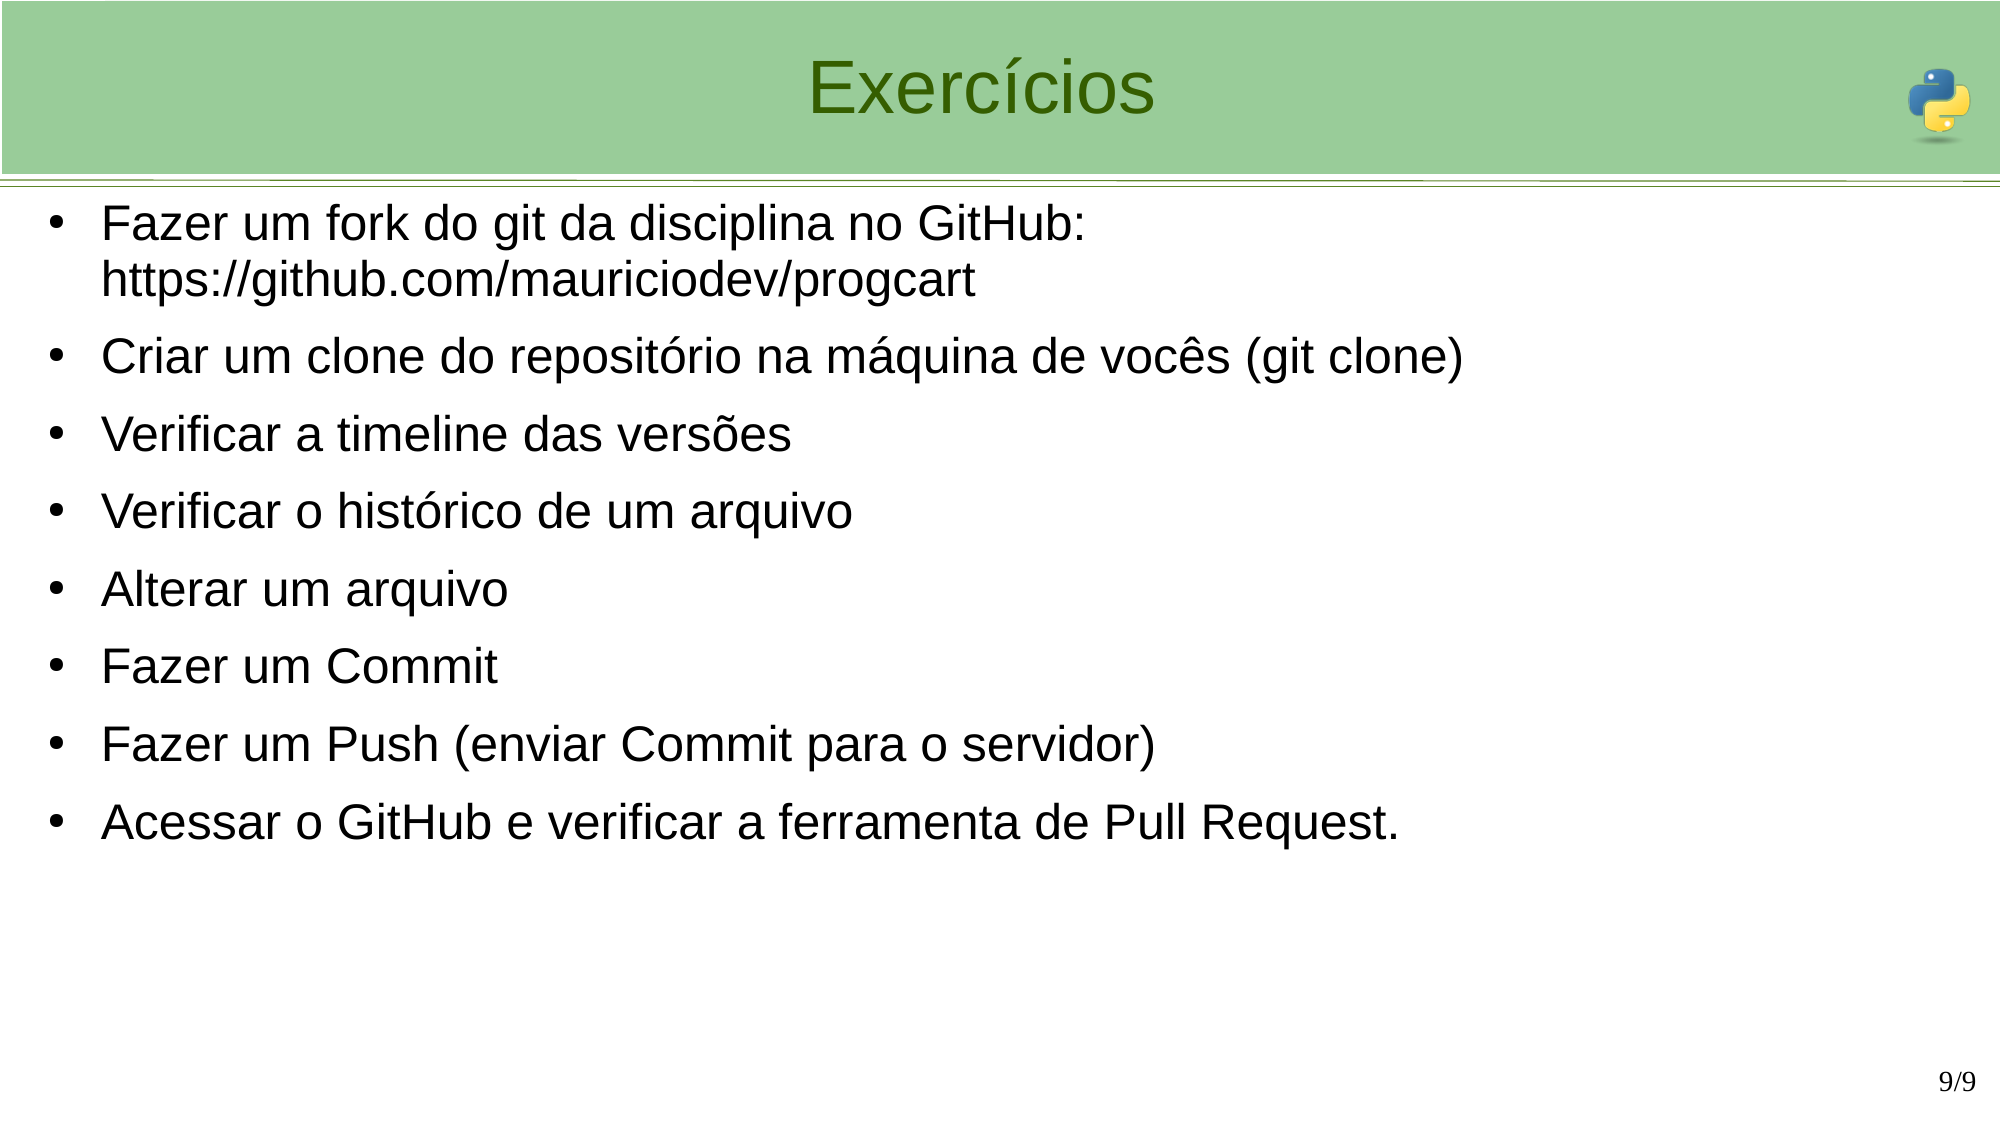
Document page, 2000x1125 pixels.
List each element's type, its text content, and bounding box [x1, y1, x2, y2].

list Fazer um fork do git da disciplina no GitHub: https://github.com/mauriciodev/progcart Criar um clone do repositório na máquina de vocês (git clone) Verificar a timeline das versões Verificar o histórico de um arquivo Alterar um arquivo Fazer um Commit Fazer um Push (enviar Commit para o servidor) Acessar o GitHub e verificar a ferramenta de Pull Request. [30, 195, 1966, 850]
picture [1901, 59, 1979, 148]
title Exercícios [105, 0, 1861, 174]
